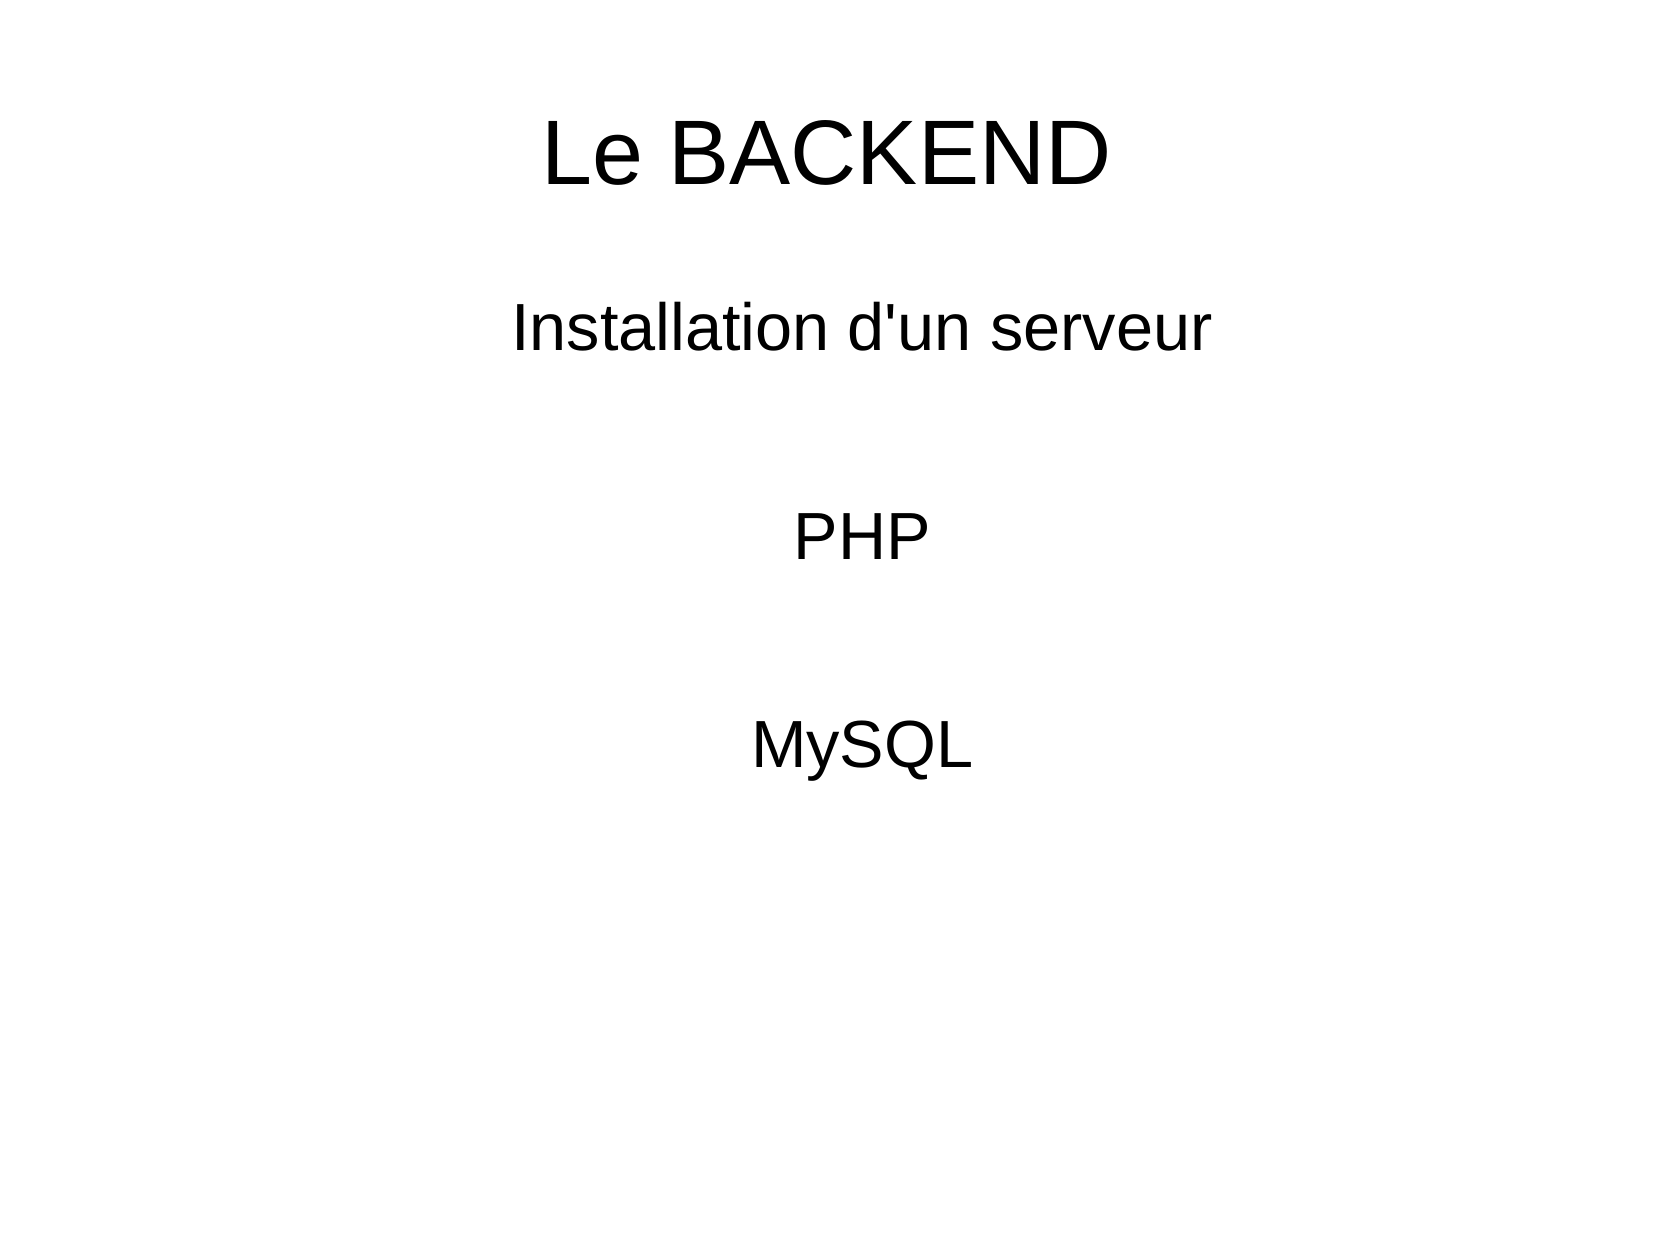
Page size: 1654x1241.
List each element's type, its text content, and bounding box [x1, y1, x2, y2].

list Installation d'un serveur PHP MySQL [82, 290, 1571, 1109]
title Le BACKEND [82, 49, 1571, 257]
